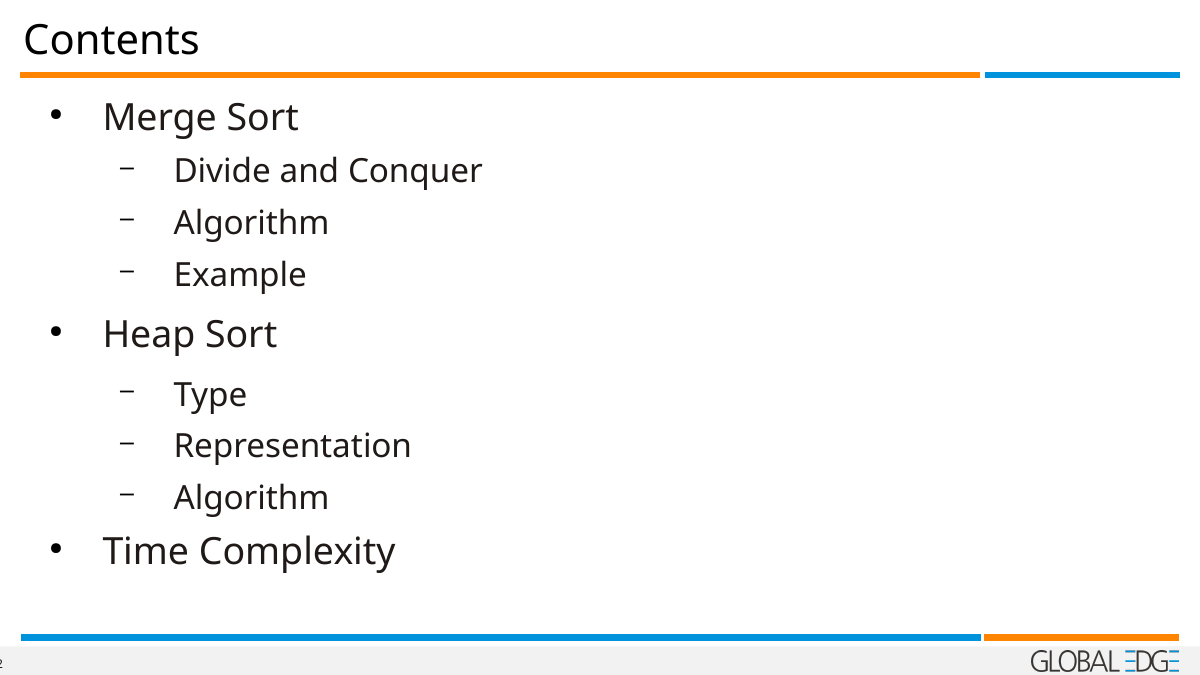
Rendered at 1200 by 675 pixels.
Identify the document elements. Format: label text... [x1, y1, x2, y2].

list Merge Sort Divide and Conquer Algorithm Example Heap Sort Type Representation Algorithm Time Complexity [20, 87, 1179, 628]
title Contents [11, 11, 1087, 65]
picture [1031, 650, 1179, 672]
